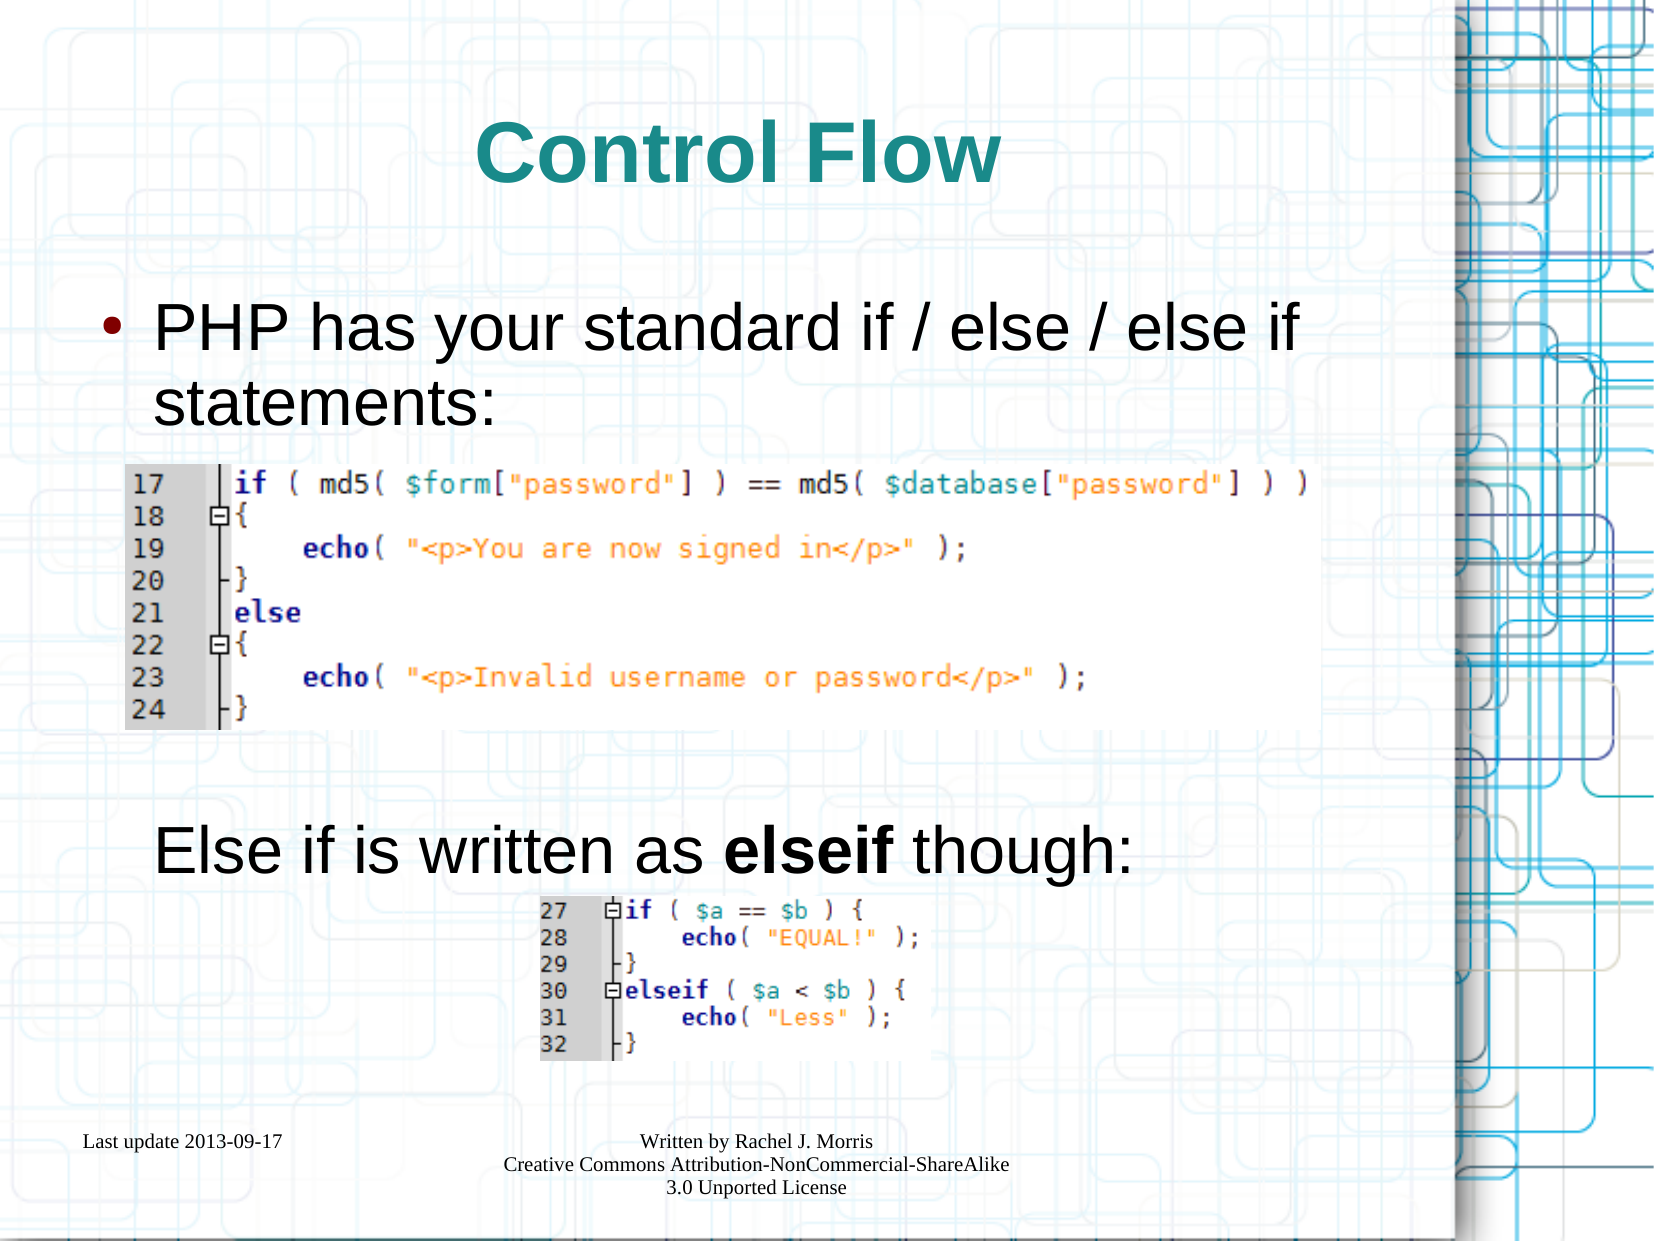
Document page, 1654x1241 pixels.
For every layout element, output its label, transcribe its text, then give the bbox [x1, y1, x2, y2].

list PHP has your standard if / else / else if statements: Else if is written as elseif though: [82, 290, 1418, 1010]
title Control Flow [59, 49, 1418, 257]
picture [0, 0, 1654, 1241]
